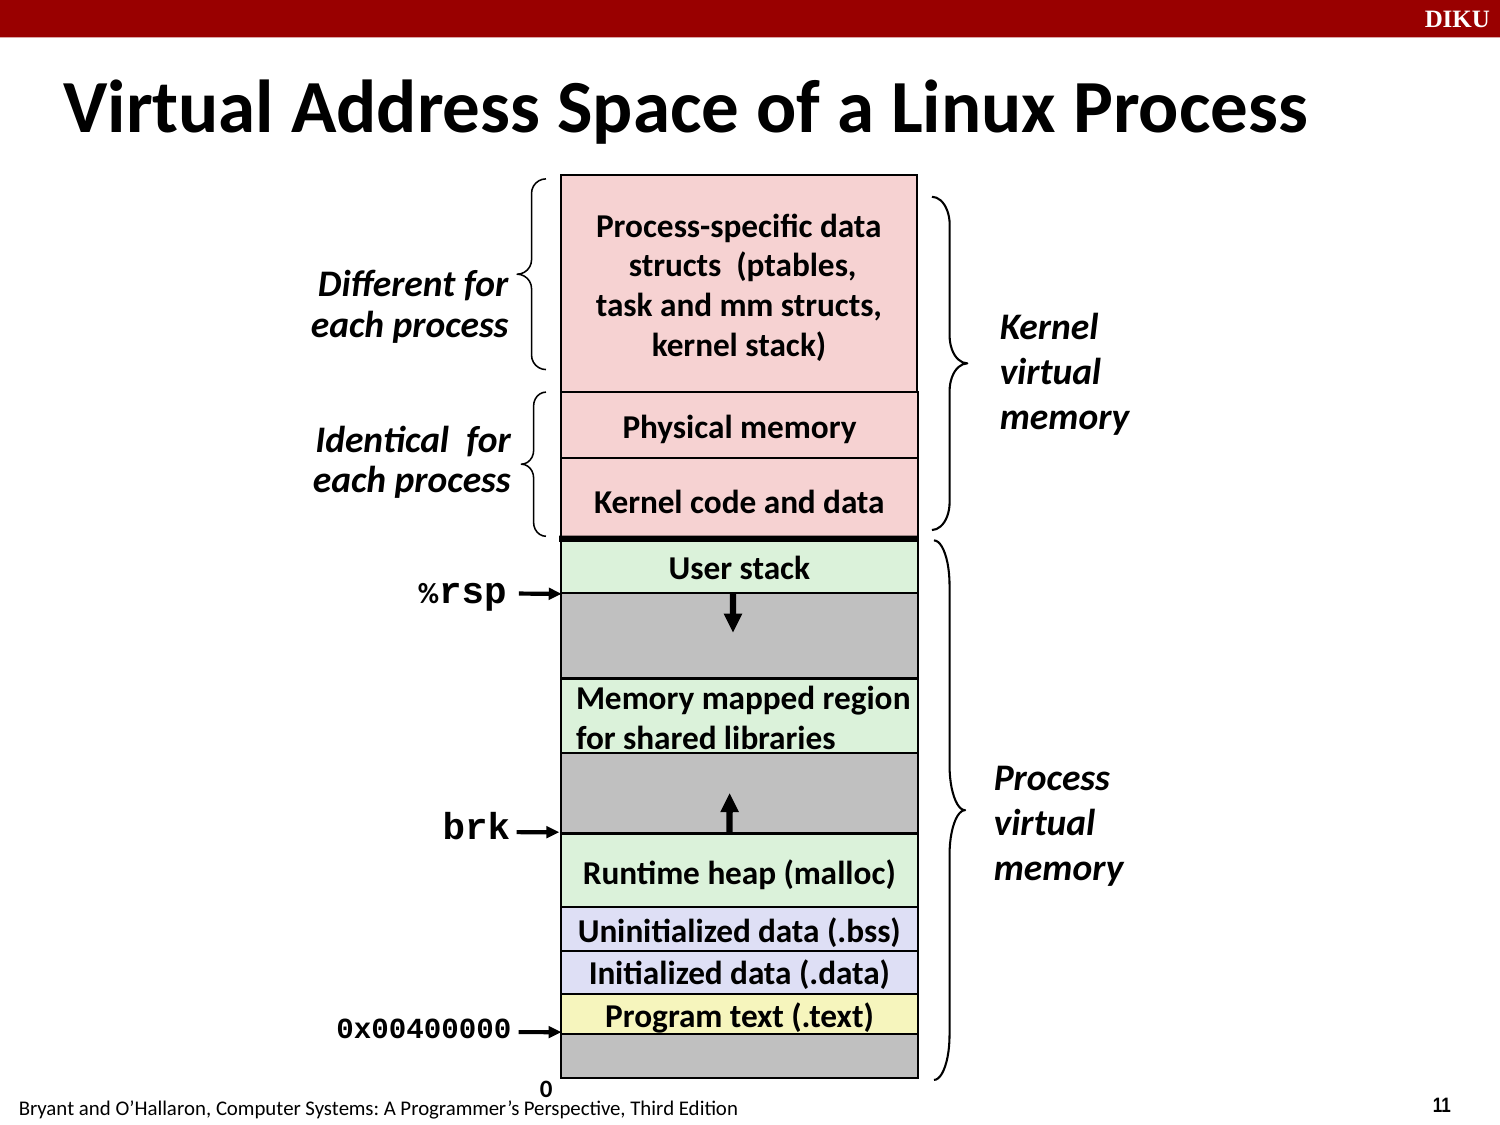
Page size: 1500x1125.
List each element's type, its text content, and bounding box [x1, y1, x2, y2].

text_box Memory mapped region for shared libraries [561, 679, 918, 752]
text_box User stack [561, 542, 918, 593]
text_box Process virtual memory [978, 745, 1139, 896]
text_box [561, 752, 918, 833]
text_box Different for each process [264, 257, 524, 357]
text_box 0 [525, 1064, 568, 1110]
text_box [561, 593, 918, 679]
text_box %rsp [403, 558, 522, 619]
text_box Identical for each process [265, 412, 526, 513]
text_box Uninitialized data (.bss) [561, 906, 918, 951]
text_box Physical memory [561, 393, 918, 458]
text_box brk [428, 794, 526, 855]
text_box Process-specific data structs (ptables, task and mm structs, kernel stack) [561, 175, 918, 393]
text_box [561, 1034, 918, 1079]
text_box Virtual Address Space of a Linux Process [48, 40, 1365, 166]
text_box Program text (.text) [561, 994, 918, 1034]
text_box Kernel virtual memory [985, 294, 1145, 445]
text_box 0x00400000 [321, 1006, 527, 1056]
text_box Initialized data (.data) [561, 951, 918, 994]
text_box Kernel code and data [561, 458, 918, 535]
text_box Runtime heap (malloc) [561, 833, 918, 906]
